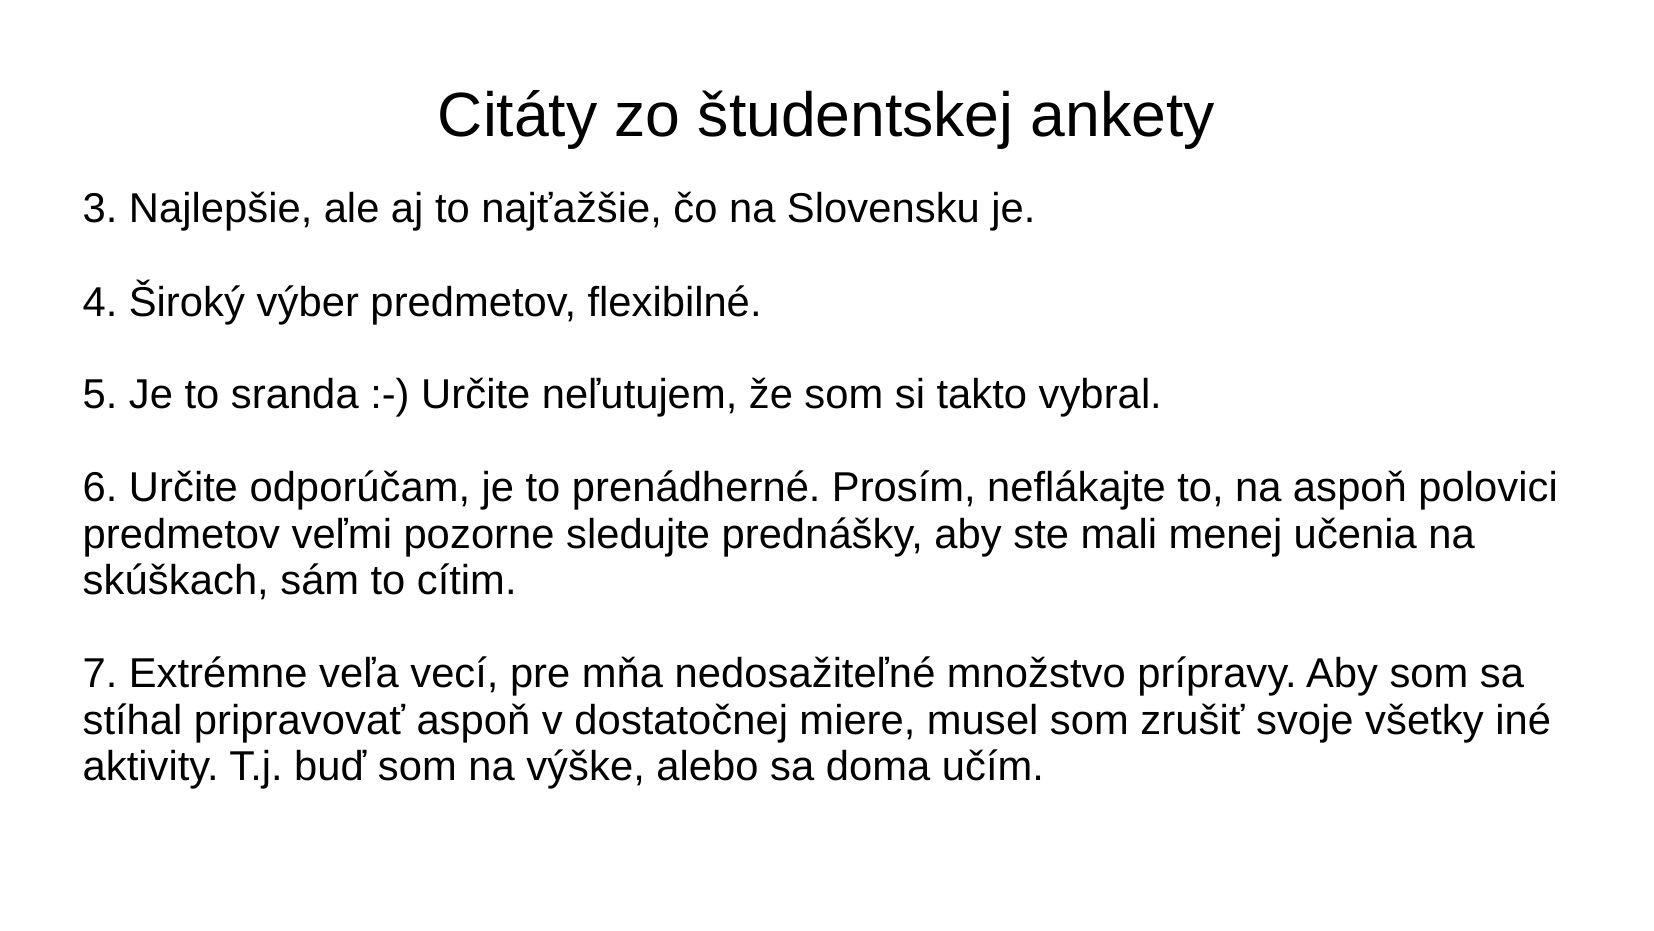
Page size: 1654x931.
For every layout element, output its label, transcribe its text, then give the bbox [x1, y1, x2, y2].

subtitle 3. Najlepšie, ale aj to najťažšie, čo na Slovensku je. 4. Široký výber predmetov, flexibilné. 5. Je to sranda :-) Určite neľutujem, že som si takto vybral. 6. Určite odporúčam, je to prenádherné. Prosím, neflákajte to, na aspoň polovici predmetov veľmi pozorne sledujte prednášky, aby ste mali menej učenia na skúškach, sám to cítim. 7. Extrémne veľa vecí, pre mňa nedosažiteľné množstvo prípravy. Aby som sa stíhal pripravovať aspoň v dostatočnej miere, musel som zrušiť svoje všetky iné aktivity. T.j. buď som na výške, alebo sa doma učím. [82, 185, 1571, 790]
title Citáty zo študentskej ankety [82, 37, 1571, 185]
